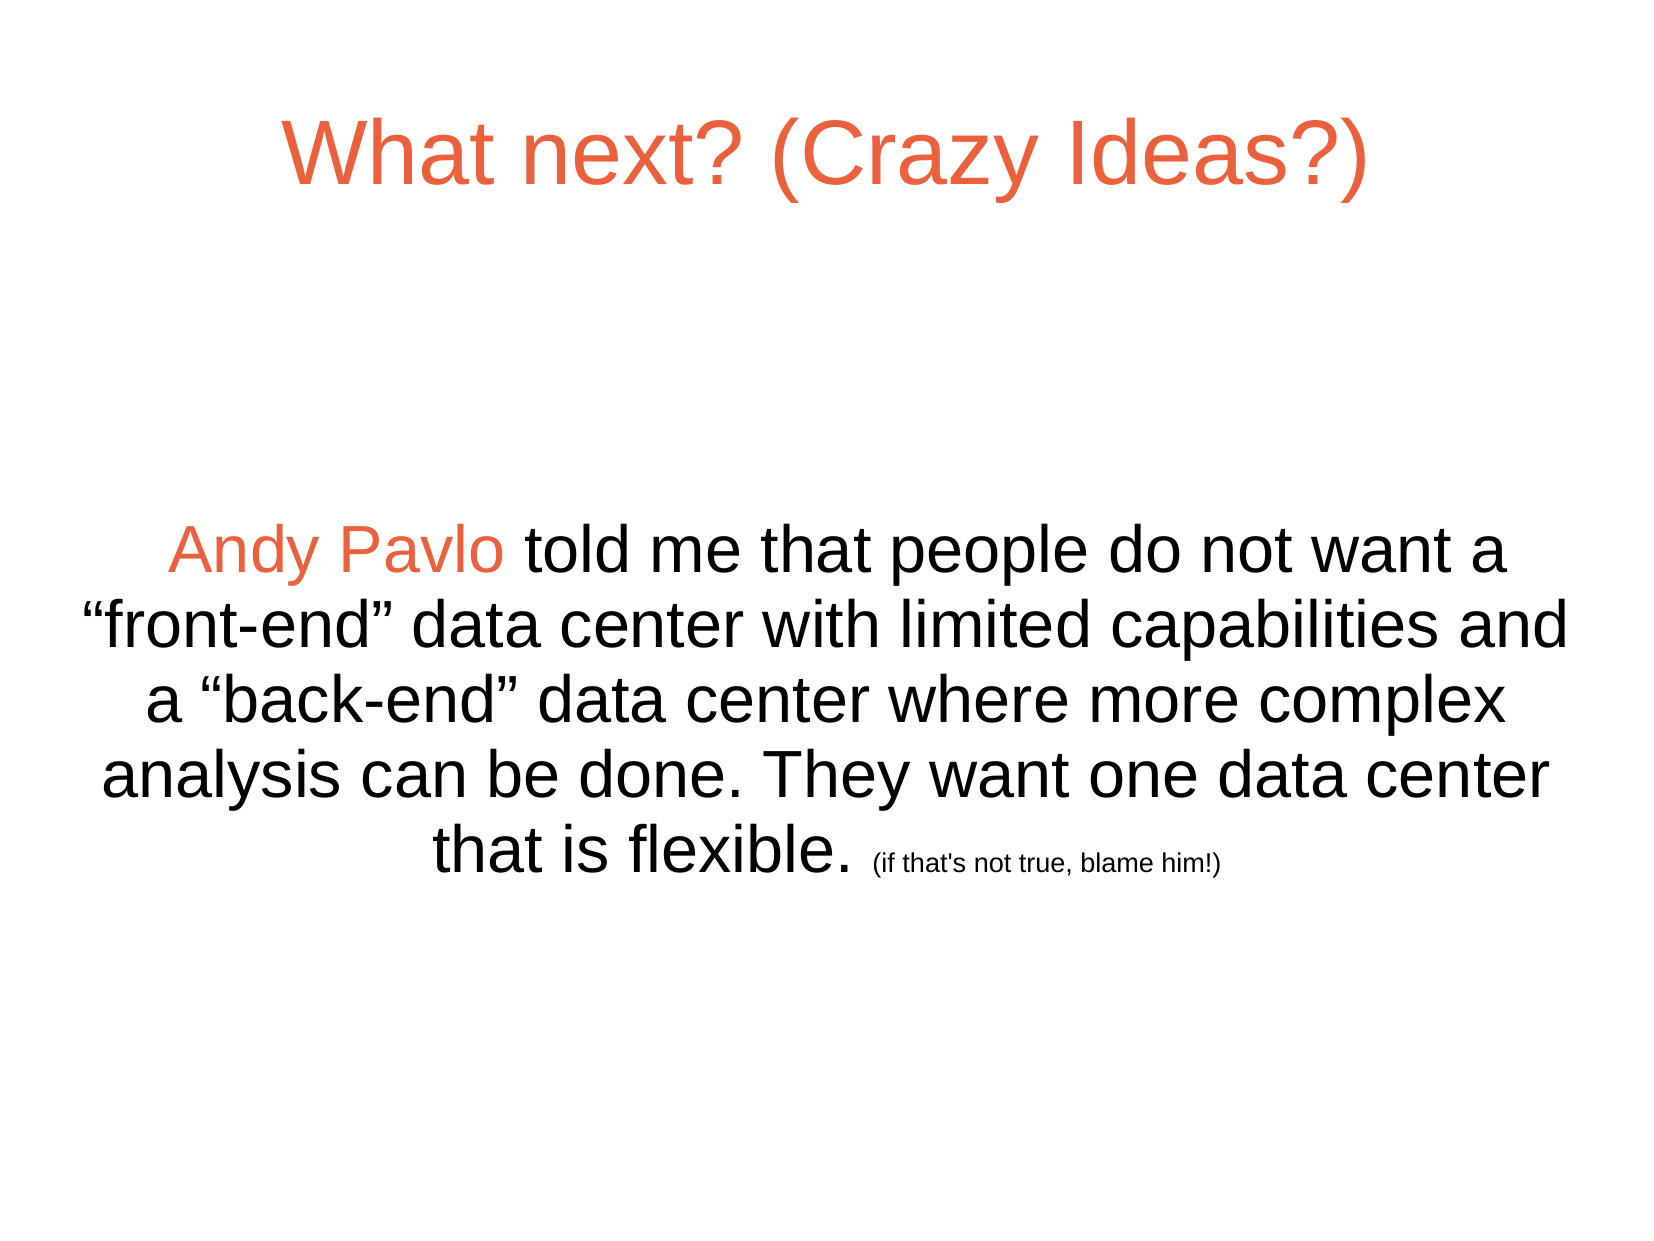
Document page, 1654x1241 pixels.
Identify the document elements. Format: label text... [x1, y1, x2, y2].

subtitle Andy Pavlo told me that people do not want a “front-end” data center with limited capabilities and a “back-end” data center where more complex analysis can be done. They want one data center that is flexible. (if that's not true, blame him!) [82, 290, 1571, 1109]
title What next? (Crazy Ideas?) [82, 49, 1571, 257]
